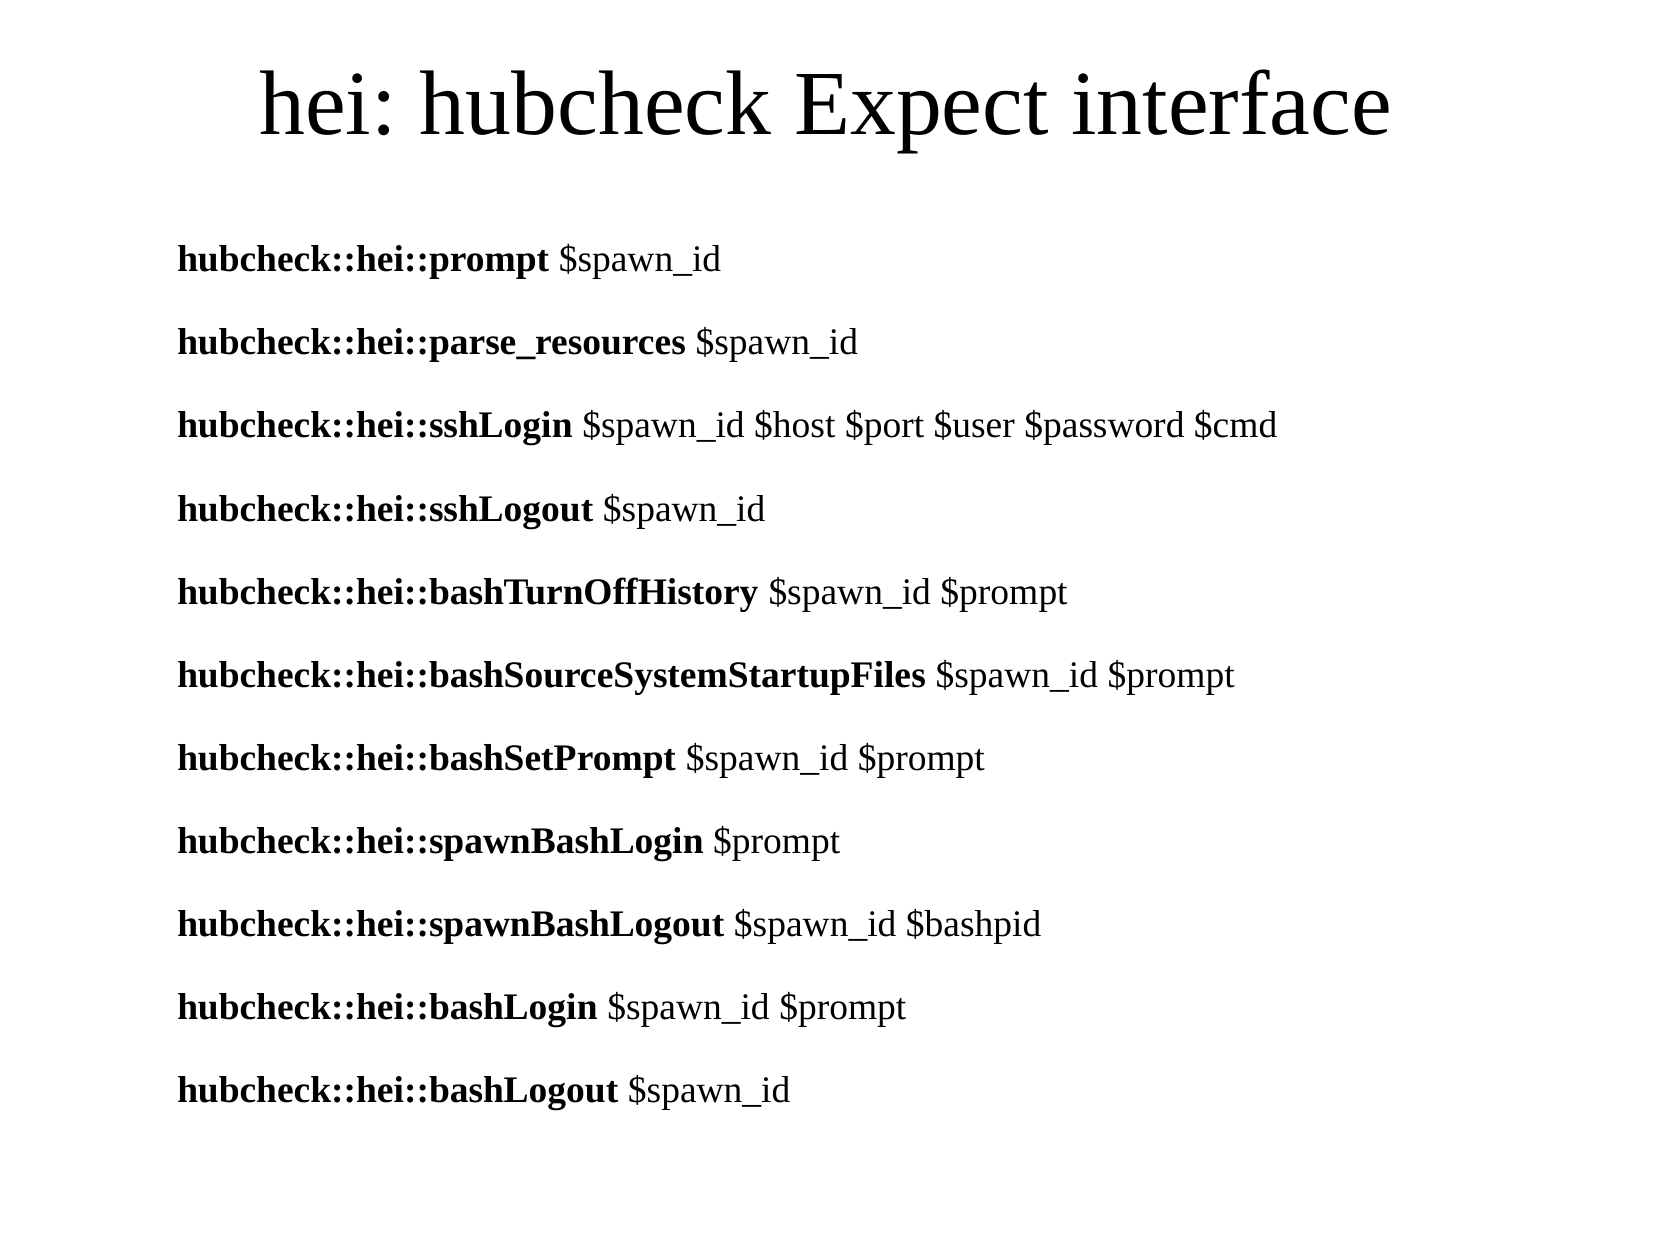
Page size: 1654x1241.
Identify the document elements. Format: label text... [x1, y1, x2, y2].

text_box hubcheck::hei::prompt $spawn_id hubcheck::hei::parse_resources $spawn_id hubcheck::hei::sshLogin $spawn_id $host $port $user $password $cmd hubcheck::hei::sshLogout $spawn_id hubcheck::hei::bashTurnOffHistory $spawn_id $prompt hubcheck::hei::bashSourceSystemStartupFiles $spawn_id $prompt hubcheck::hei::bashSetPrompt $spawn_id $prompt hubcheck::hei::spawnBashLogin $prompt hubcheck::hei::spawnBashLogout $spawn_id $bashpid hubcheck::hei::bashLogin $spawn_id $prompt hubcheck::hei::bashLogout $spawn_id [162, 231, 1576, 1118]
title hei: hubcheck Expect interface [82, 52, 1571, 155]
